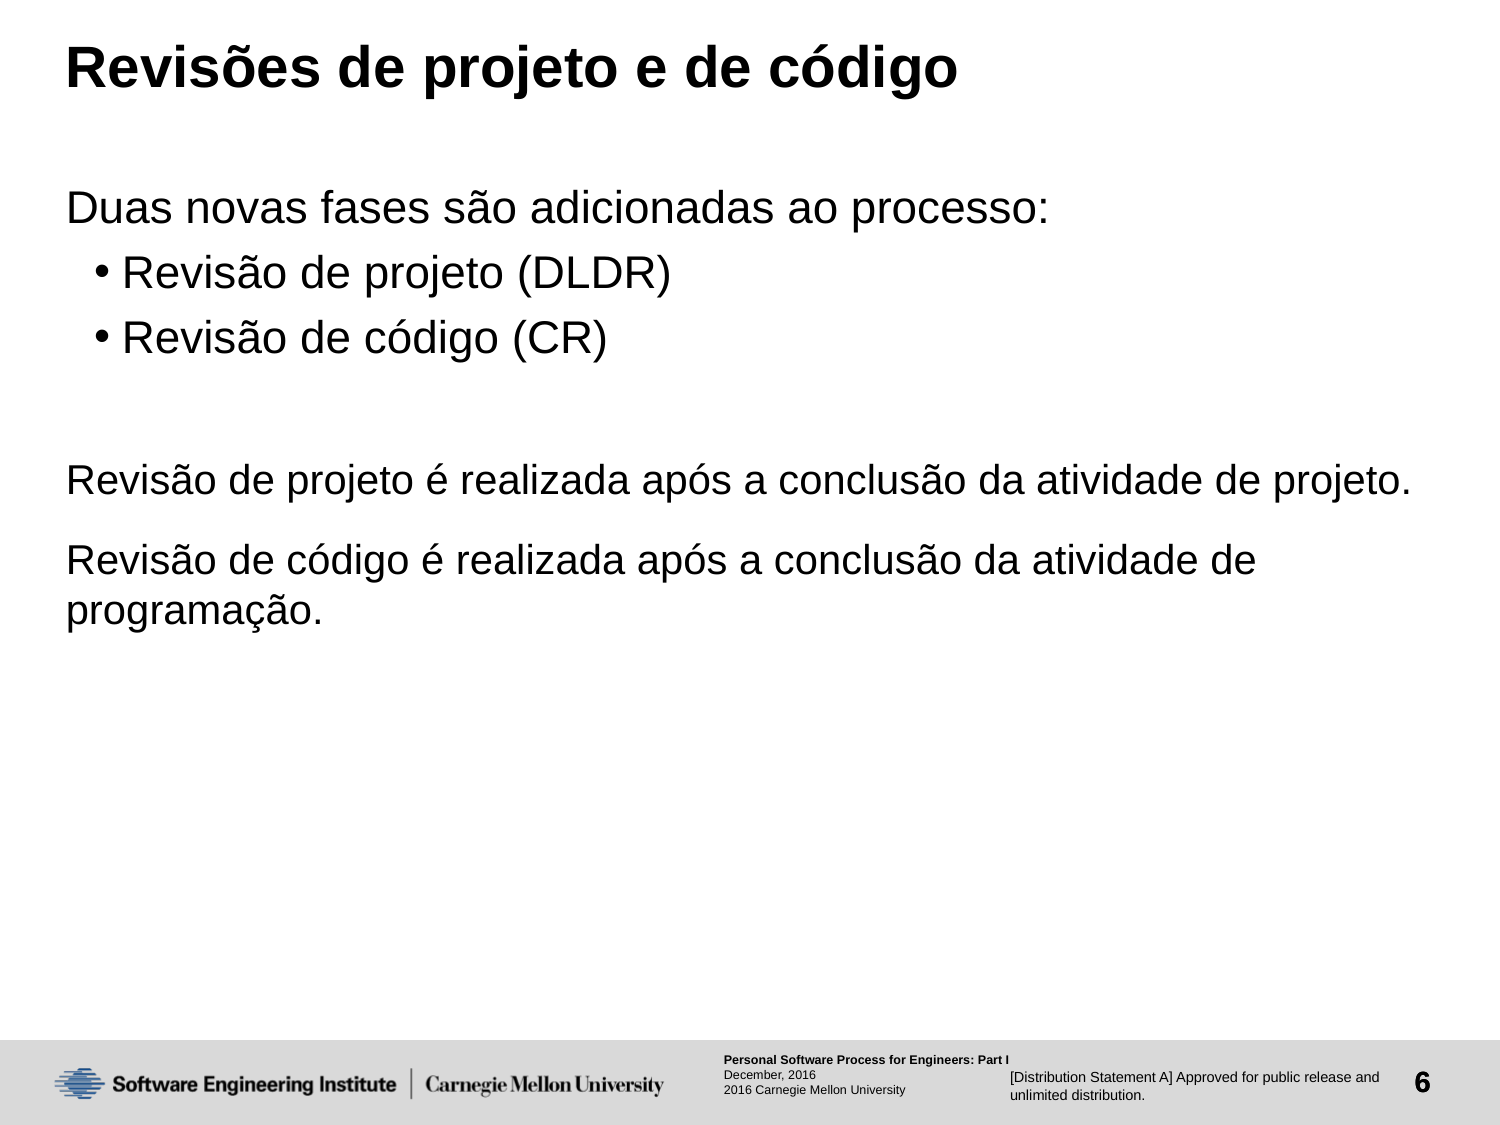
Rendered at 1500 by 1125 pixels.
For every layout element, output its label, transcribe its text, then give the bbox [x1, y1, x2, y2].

picture [46, 1061, 673, 1104]
title Revisões de projeto e de código [65, 37, 1313, 148]
list Duas novas fases são adicionadas ao processo: Revisão de projeto (DLDR) Revisão de código (CR) Revisão de projeto é realizada após a conclusão da atividade de projeto. Revisão de código é realizada após a conclusão da atividade de programação. [65, 177, 1431, 1000]
